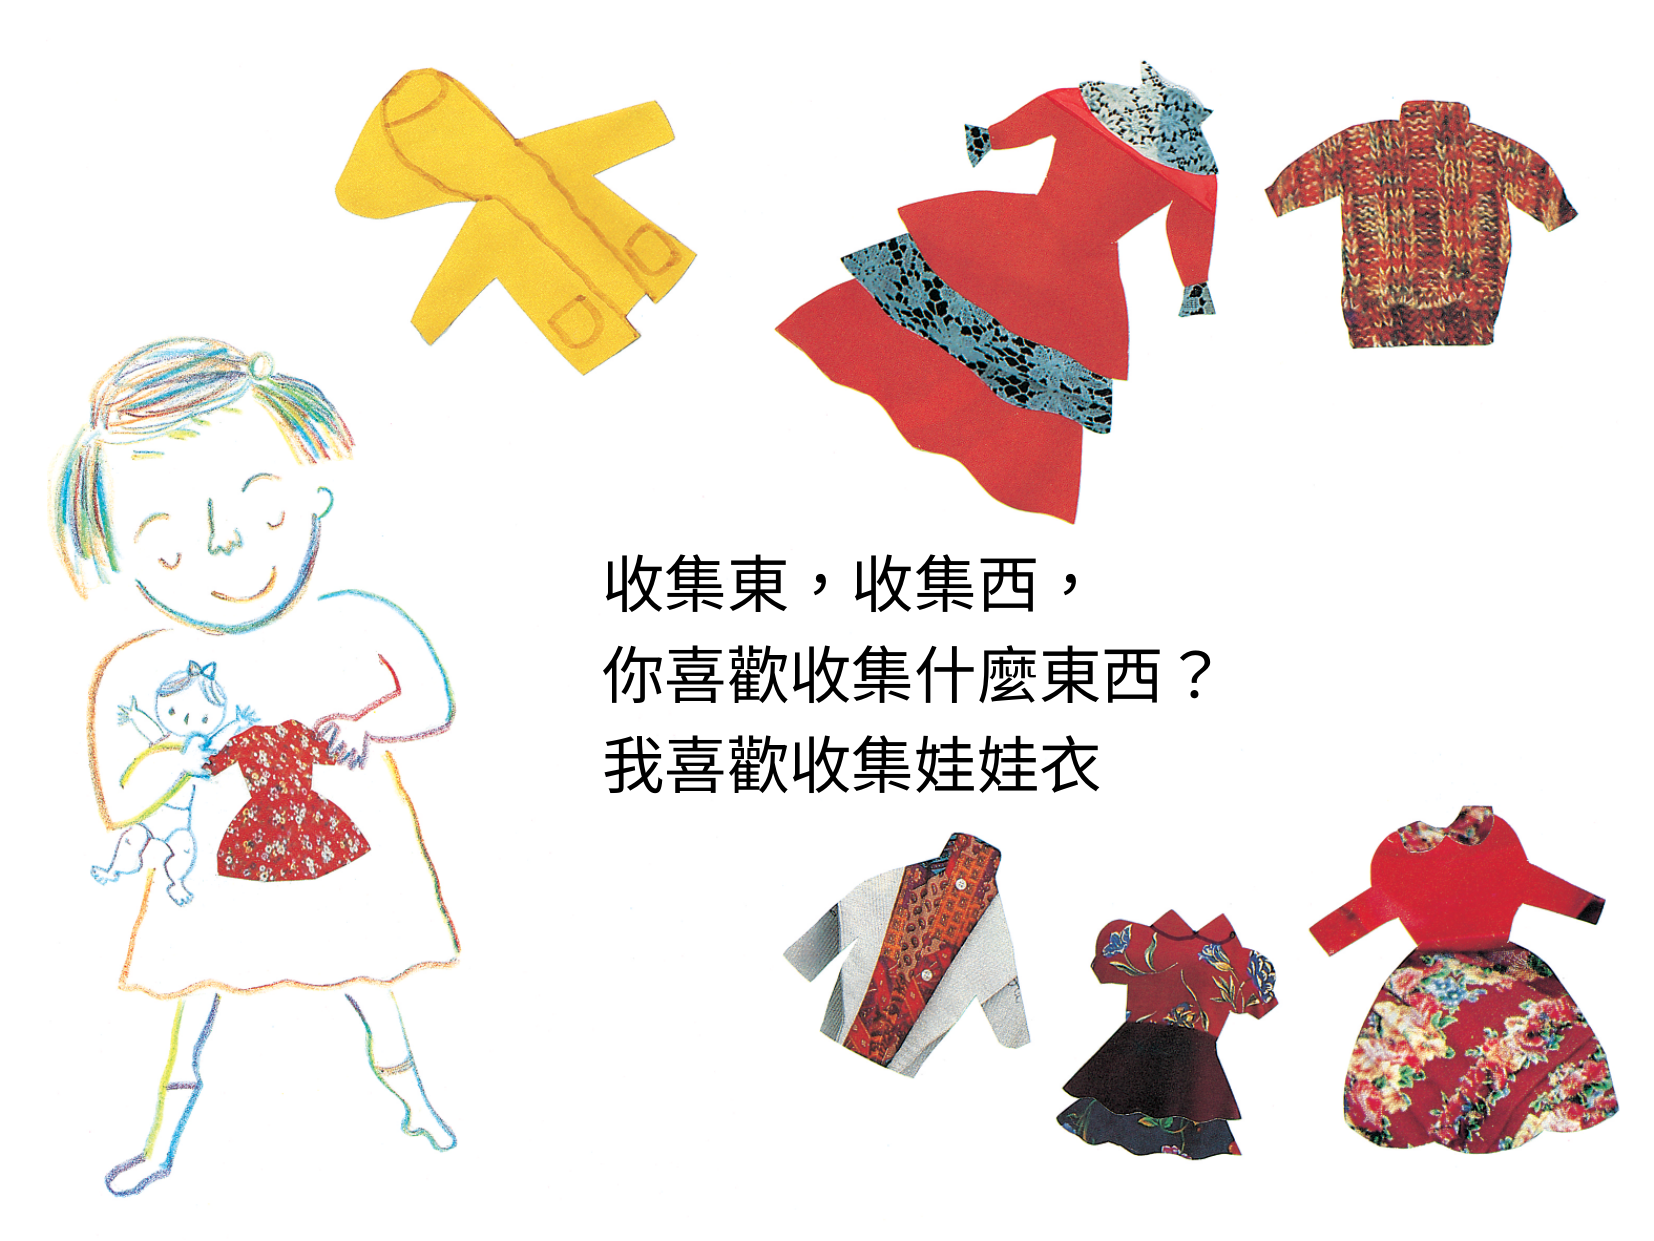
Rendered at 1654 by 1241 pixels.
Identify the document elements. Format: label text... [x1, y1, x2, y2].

title 收集東，收集西， 你喜歡收集什麼東西？ 我喜歡收集娃娃衣 [602, 538, 1347, 804]
picture [0, 0, 1654, 1240]
